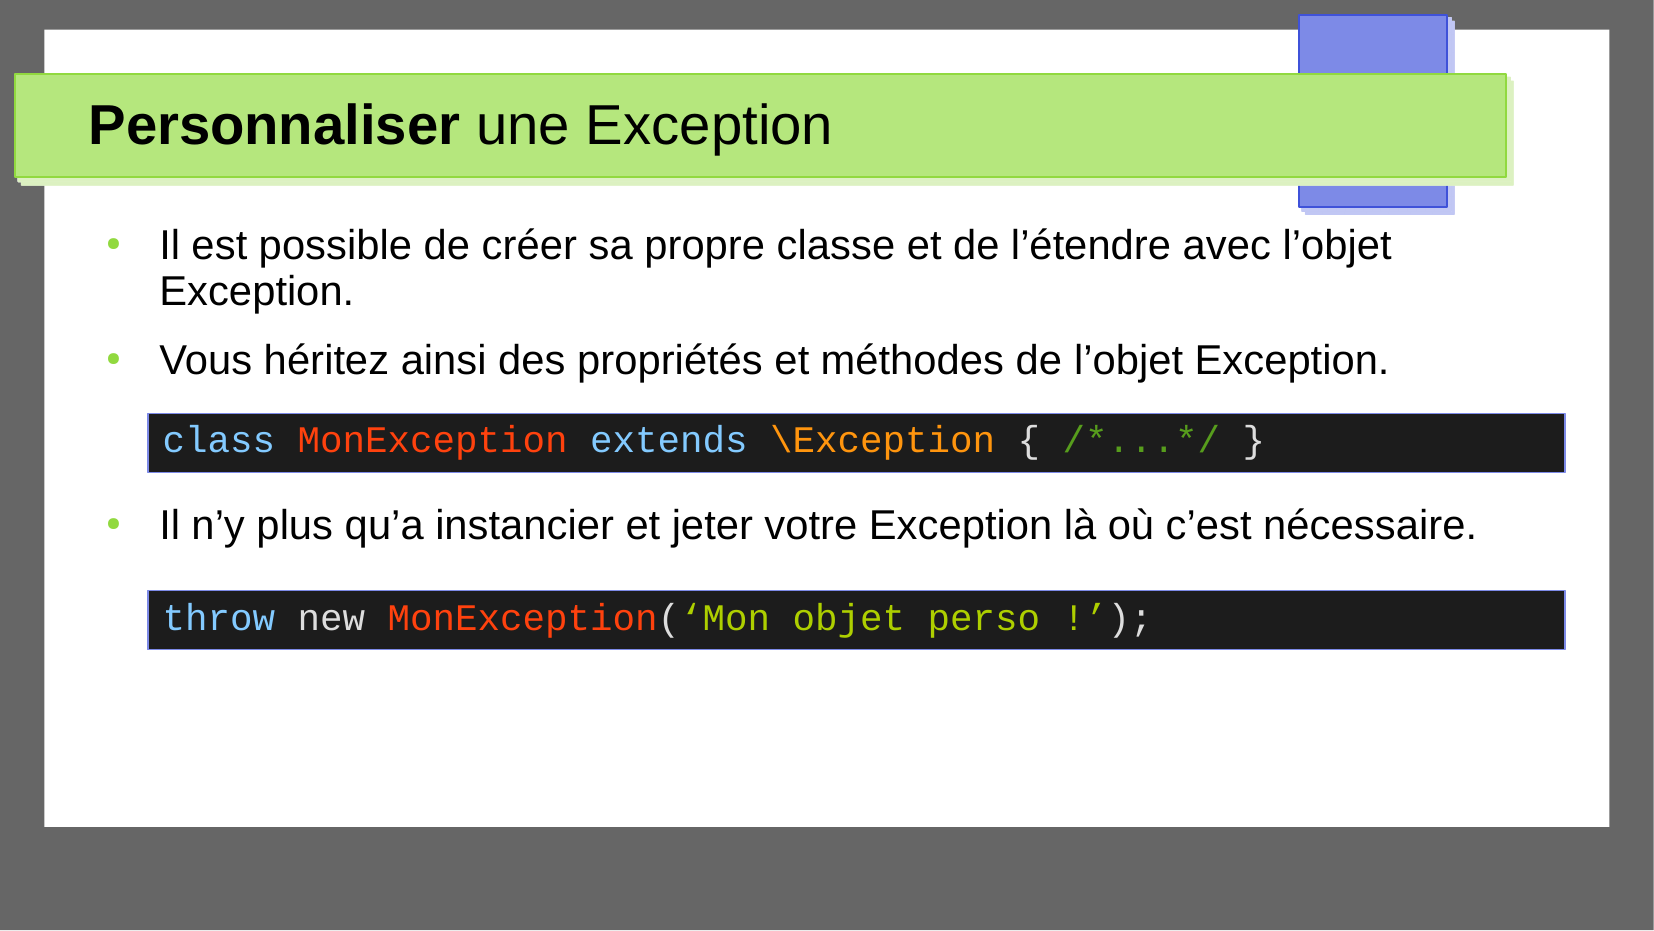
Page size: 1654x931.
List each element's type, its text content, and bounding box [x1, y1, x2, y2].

text_box class MonException extends \Exception { /*...*/ } [147, 413, 1565, 473]
title Personnaliser une Exception [88, 73, 1506, 178]
list Il n’y plus qu’a instancier et jeter votre Exception là où c’est nécessaire. [88, 501, 1565, 562]
list Il est possible de créer sa propre classe et de l’étendre avec l’objet Exception. Vous héritez ainsi des propriétés et méthodes de l’objet Exception. [88, 221, 1565, 384]
text_box throw new MonException(‘Mon objet perso !’); [147, 590, 1565, 650]
